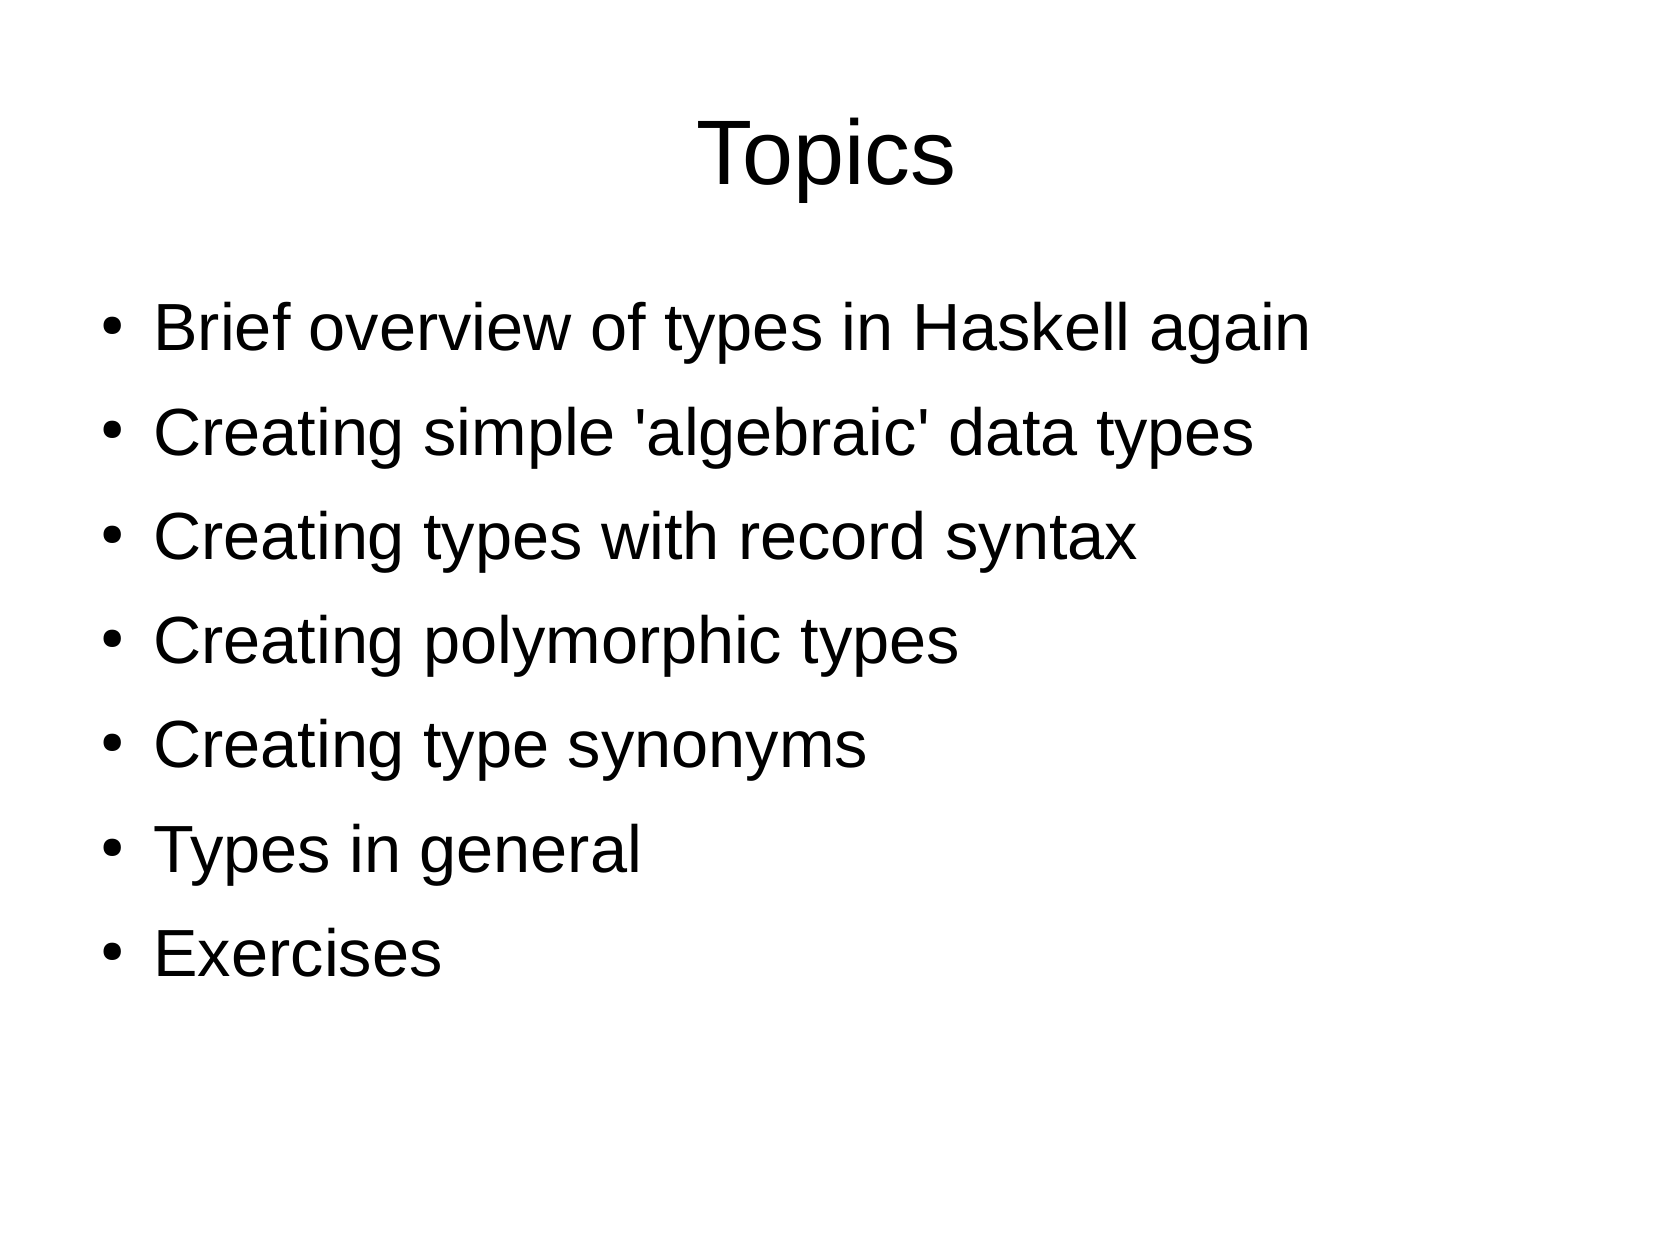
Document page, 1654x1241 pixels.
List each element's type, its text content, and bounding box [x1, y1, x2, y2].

title Topics [82, 56, 1571, 250]
list Brief overview of types in Haskell again Creating simple 'algebraic' data types Creating types with record syntax Creating polymorphic types Creating type synonyms Types in general Exercises [82, 290, 1571, 1094]
